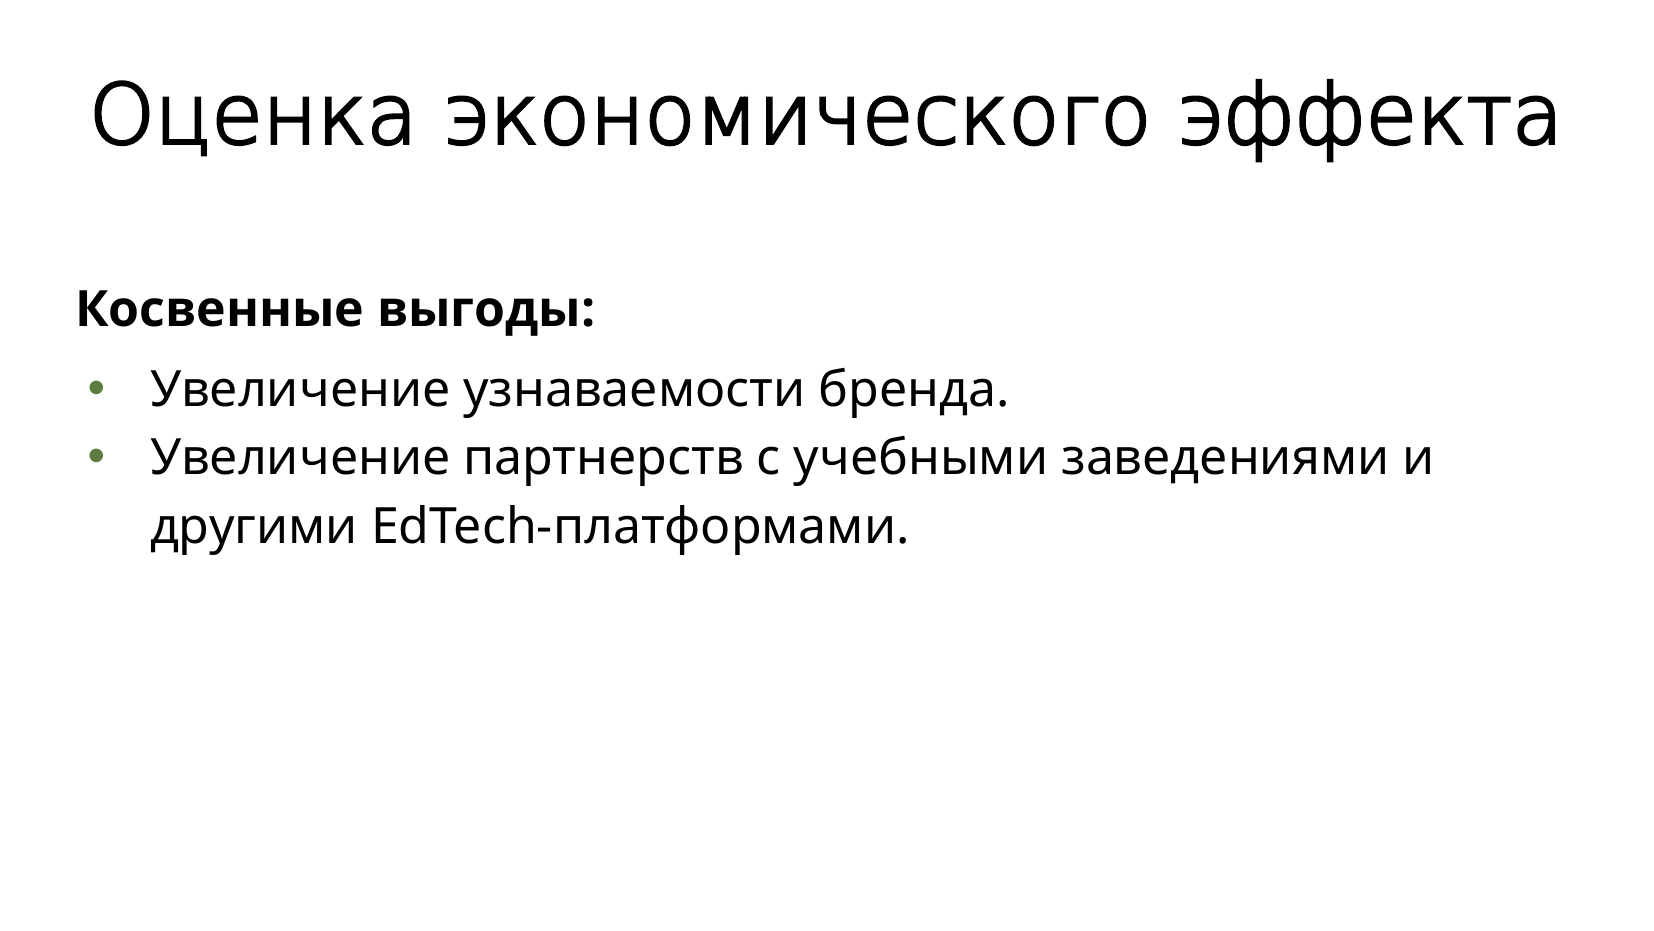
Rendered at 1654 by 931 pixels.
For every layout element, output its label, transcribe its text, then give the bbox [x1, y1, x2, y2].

text_box Косвенные выгоды: Увеличение узнаваемости бренда. Увеличение партнерств с учебными заведениями и другими EdTech-платформами. [55, 262, 1593, 757]
title Оценка экономического эффекта [82, 12, 1571, 218]
